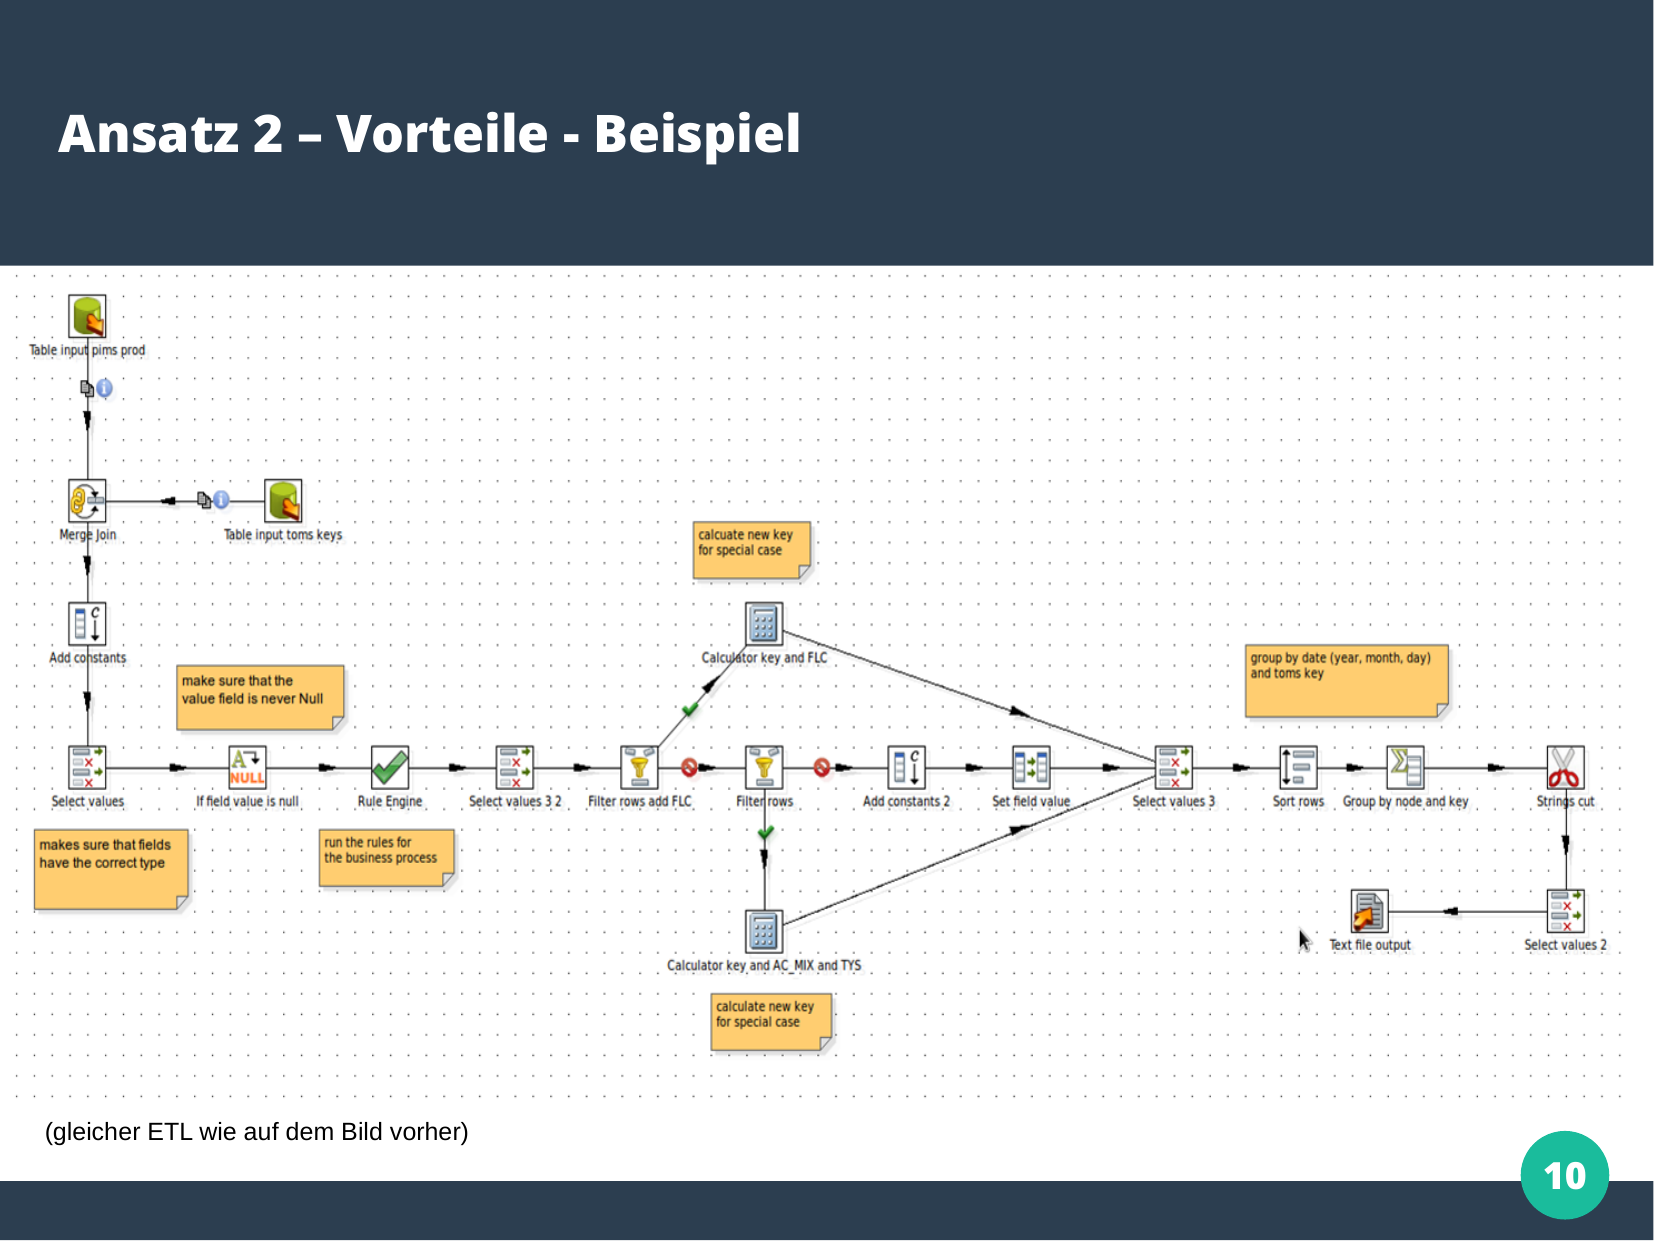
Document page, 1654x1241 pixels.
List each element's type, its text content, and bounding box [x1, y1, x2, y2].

text_box (gleicher ETL wie auf dem Bild vorher) [30, 1110, 721, 1153]
title Ansatz 2 – Vorteile - Beispiel [59, 59, 1595, 207]
picture [5, 269, 1636, 1111]
